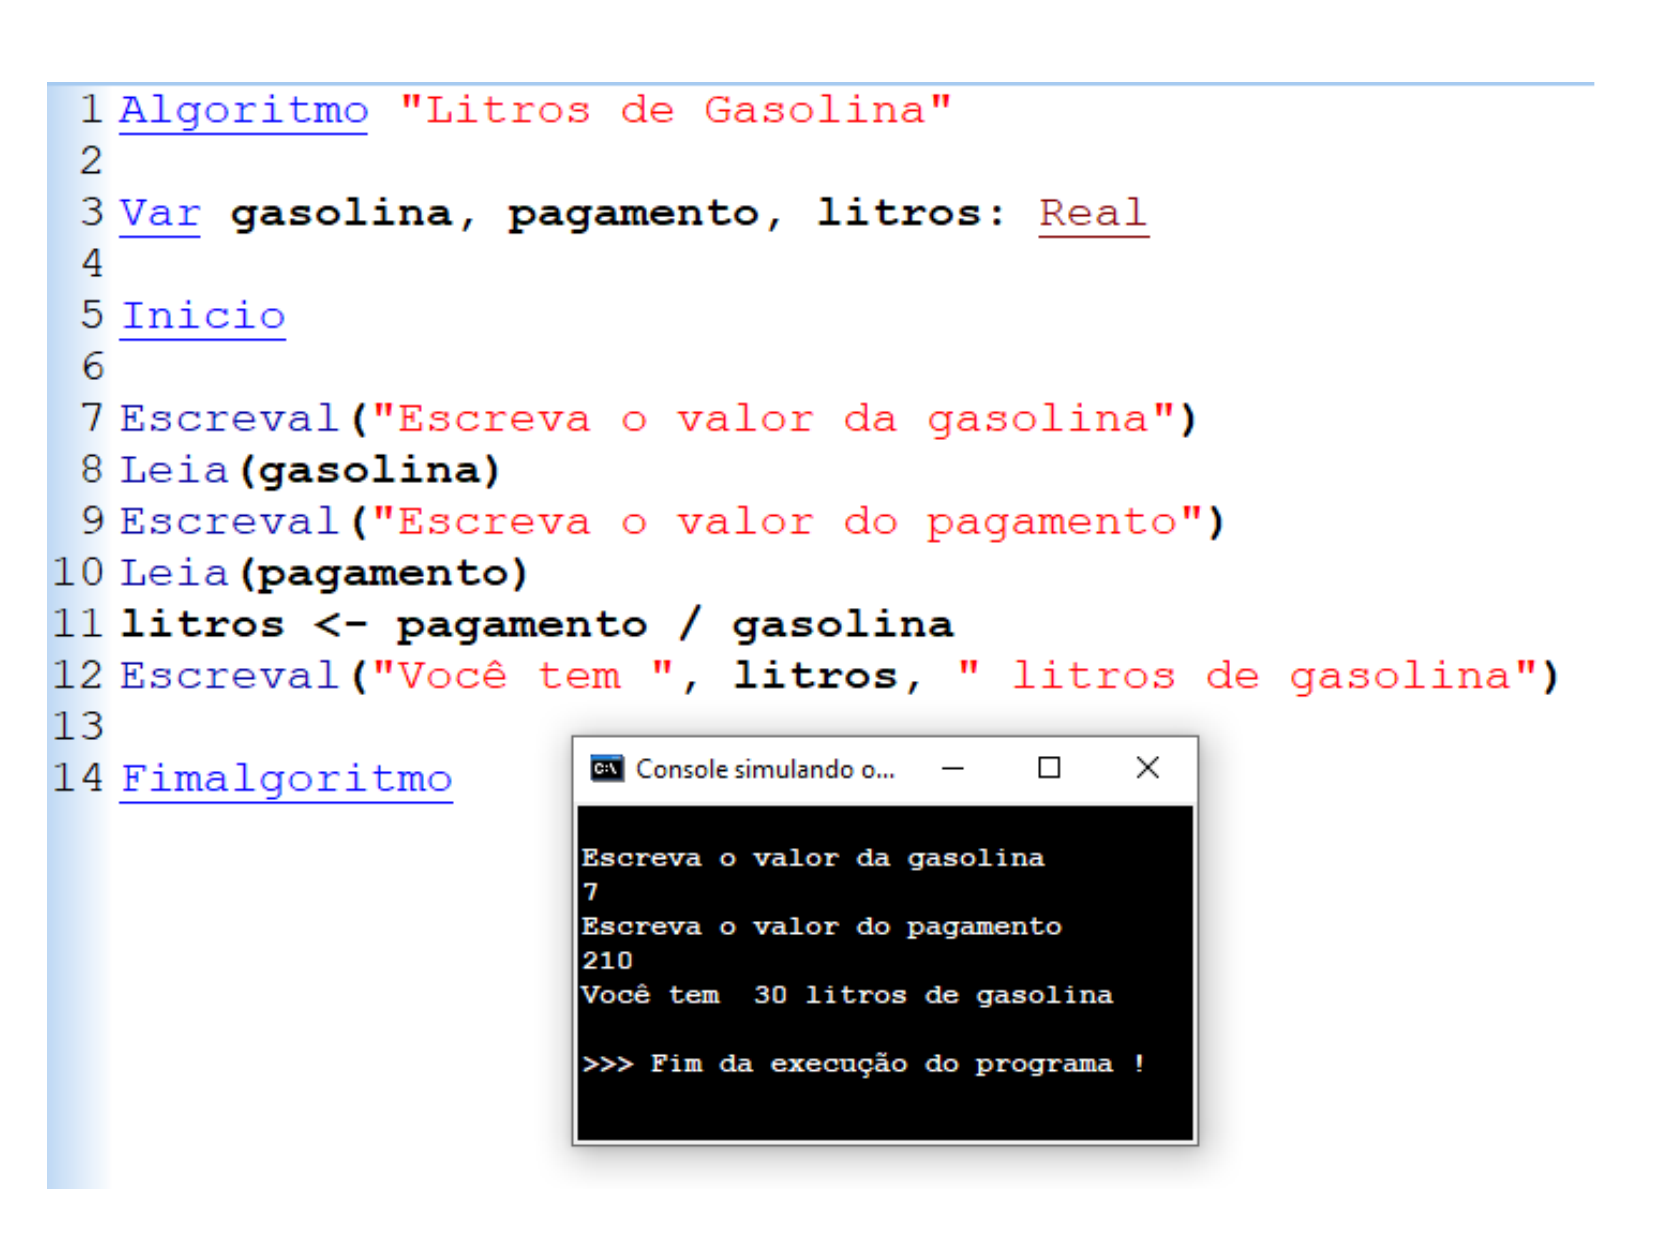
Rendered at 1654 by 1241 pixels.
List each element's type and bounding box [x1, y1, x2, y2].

picture [47, 82, 1595, 1189]
